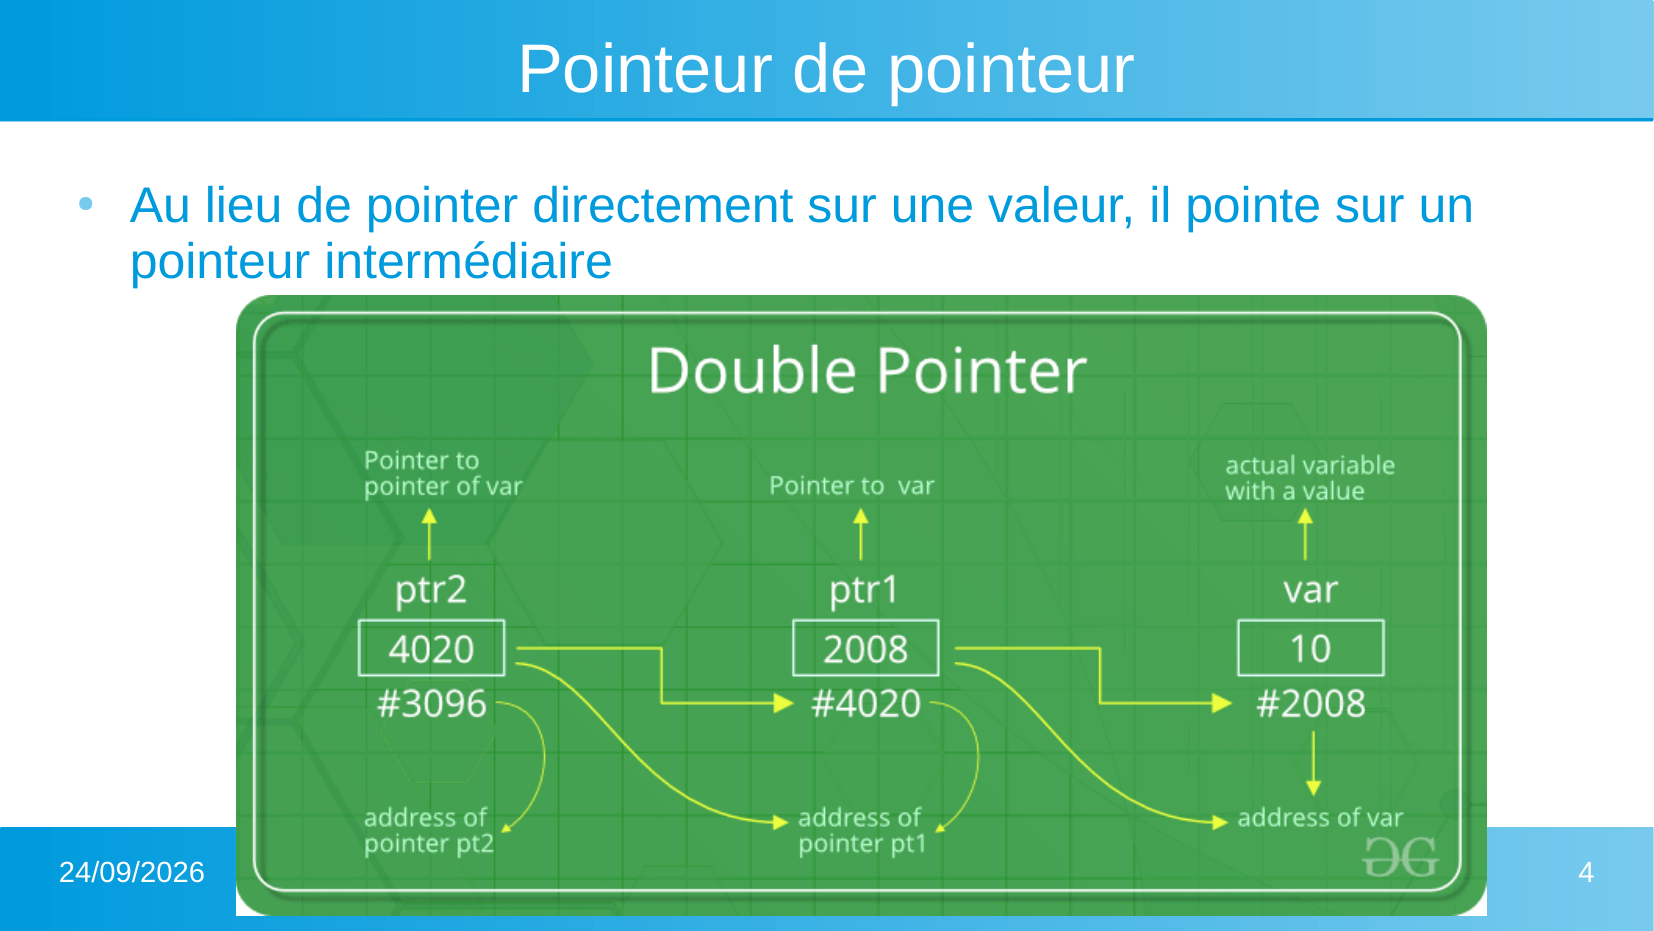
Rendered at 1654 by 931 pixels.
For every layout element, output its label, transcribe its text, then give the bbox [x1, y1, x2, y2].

title Pointeur de pointeur [59, 29, 1595, 108]
list Au lieu de pointer directement sur une valeur, il pointe sur un pointeur intermédiaire [59, 177, 1595, 266]
picture [236, 295, 1487, 916]
